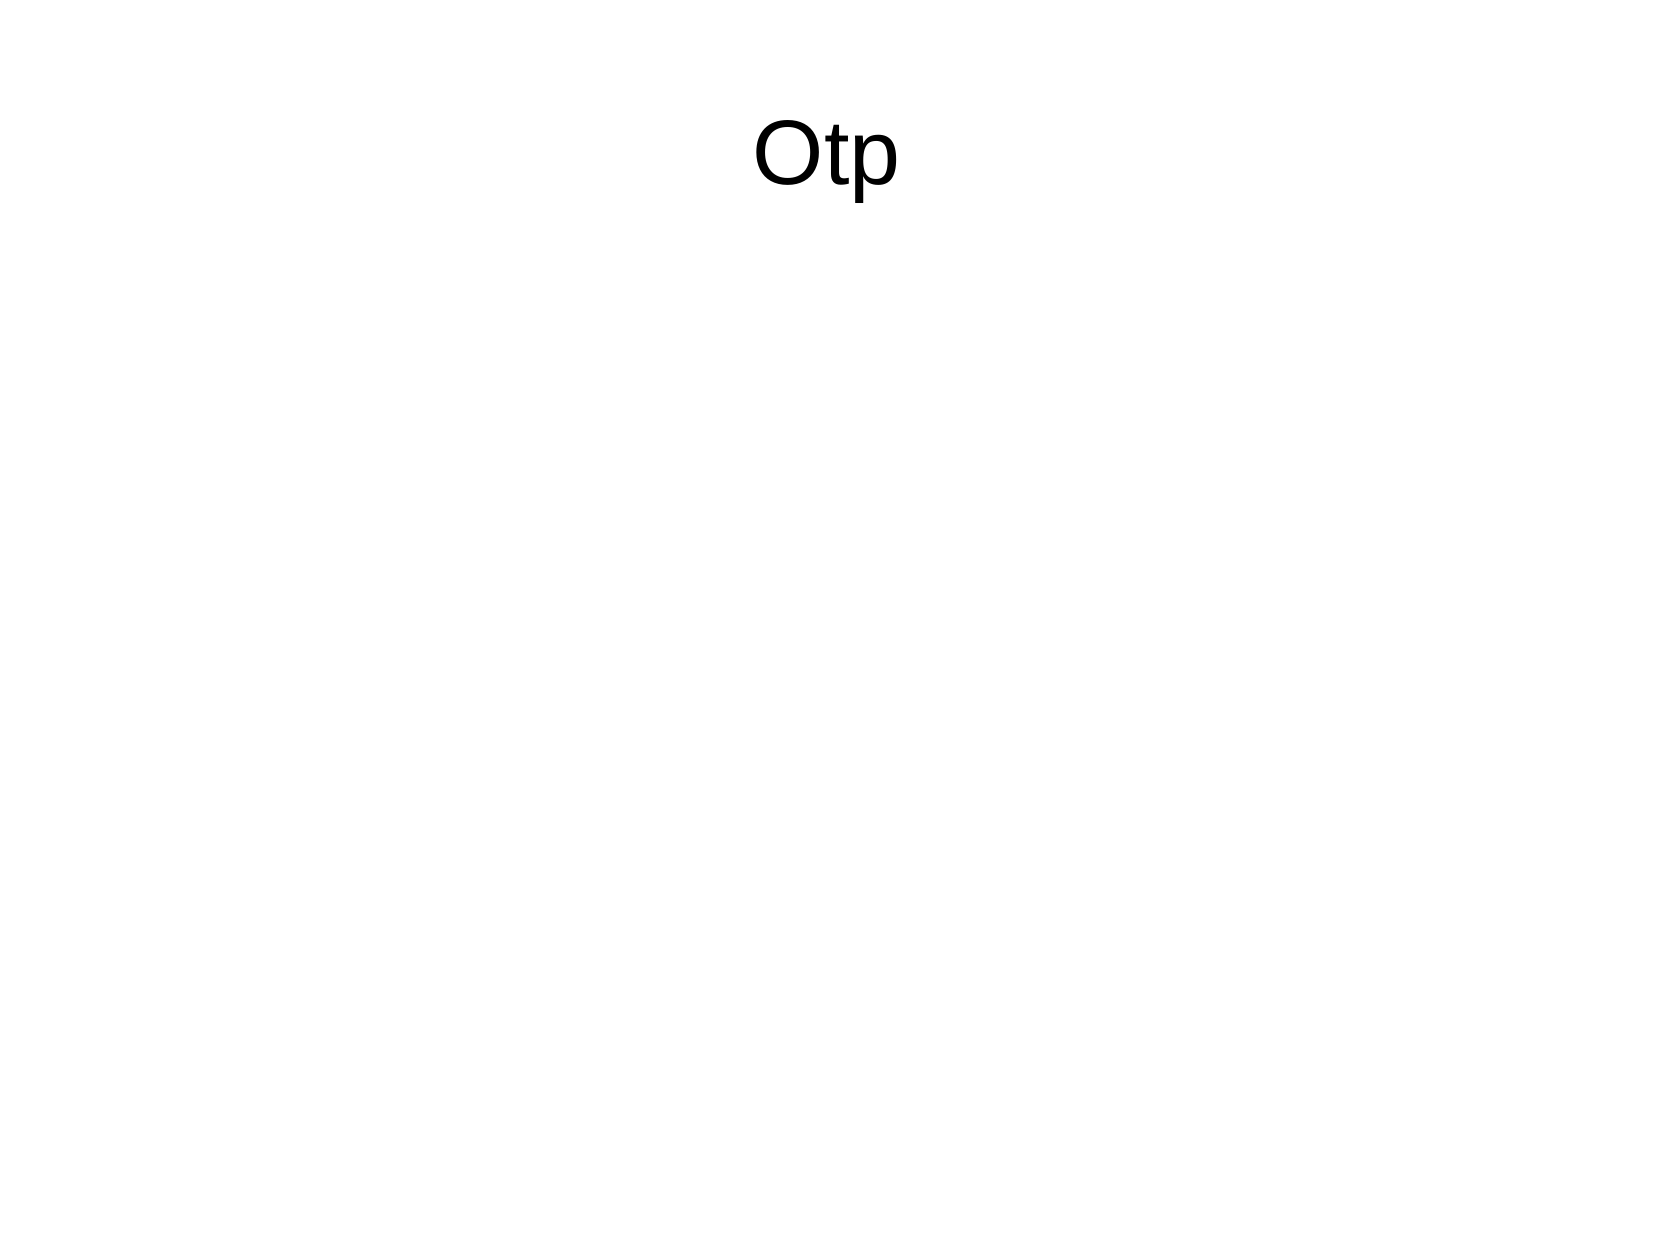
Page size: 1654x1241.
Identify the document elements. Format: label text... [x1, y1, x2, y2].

title Otp [82, 49, 1571, 257]
